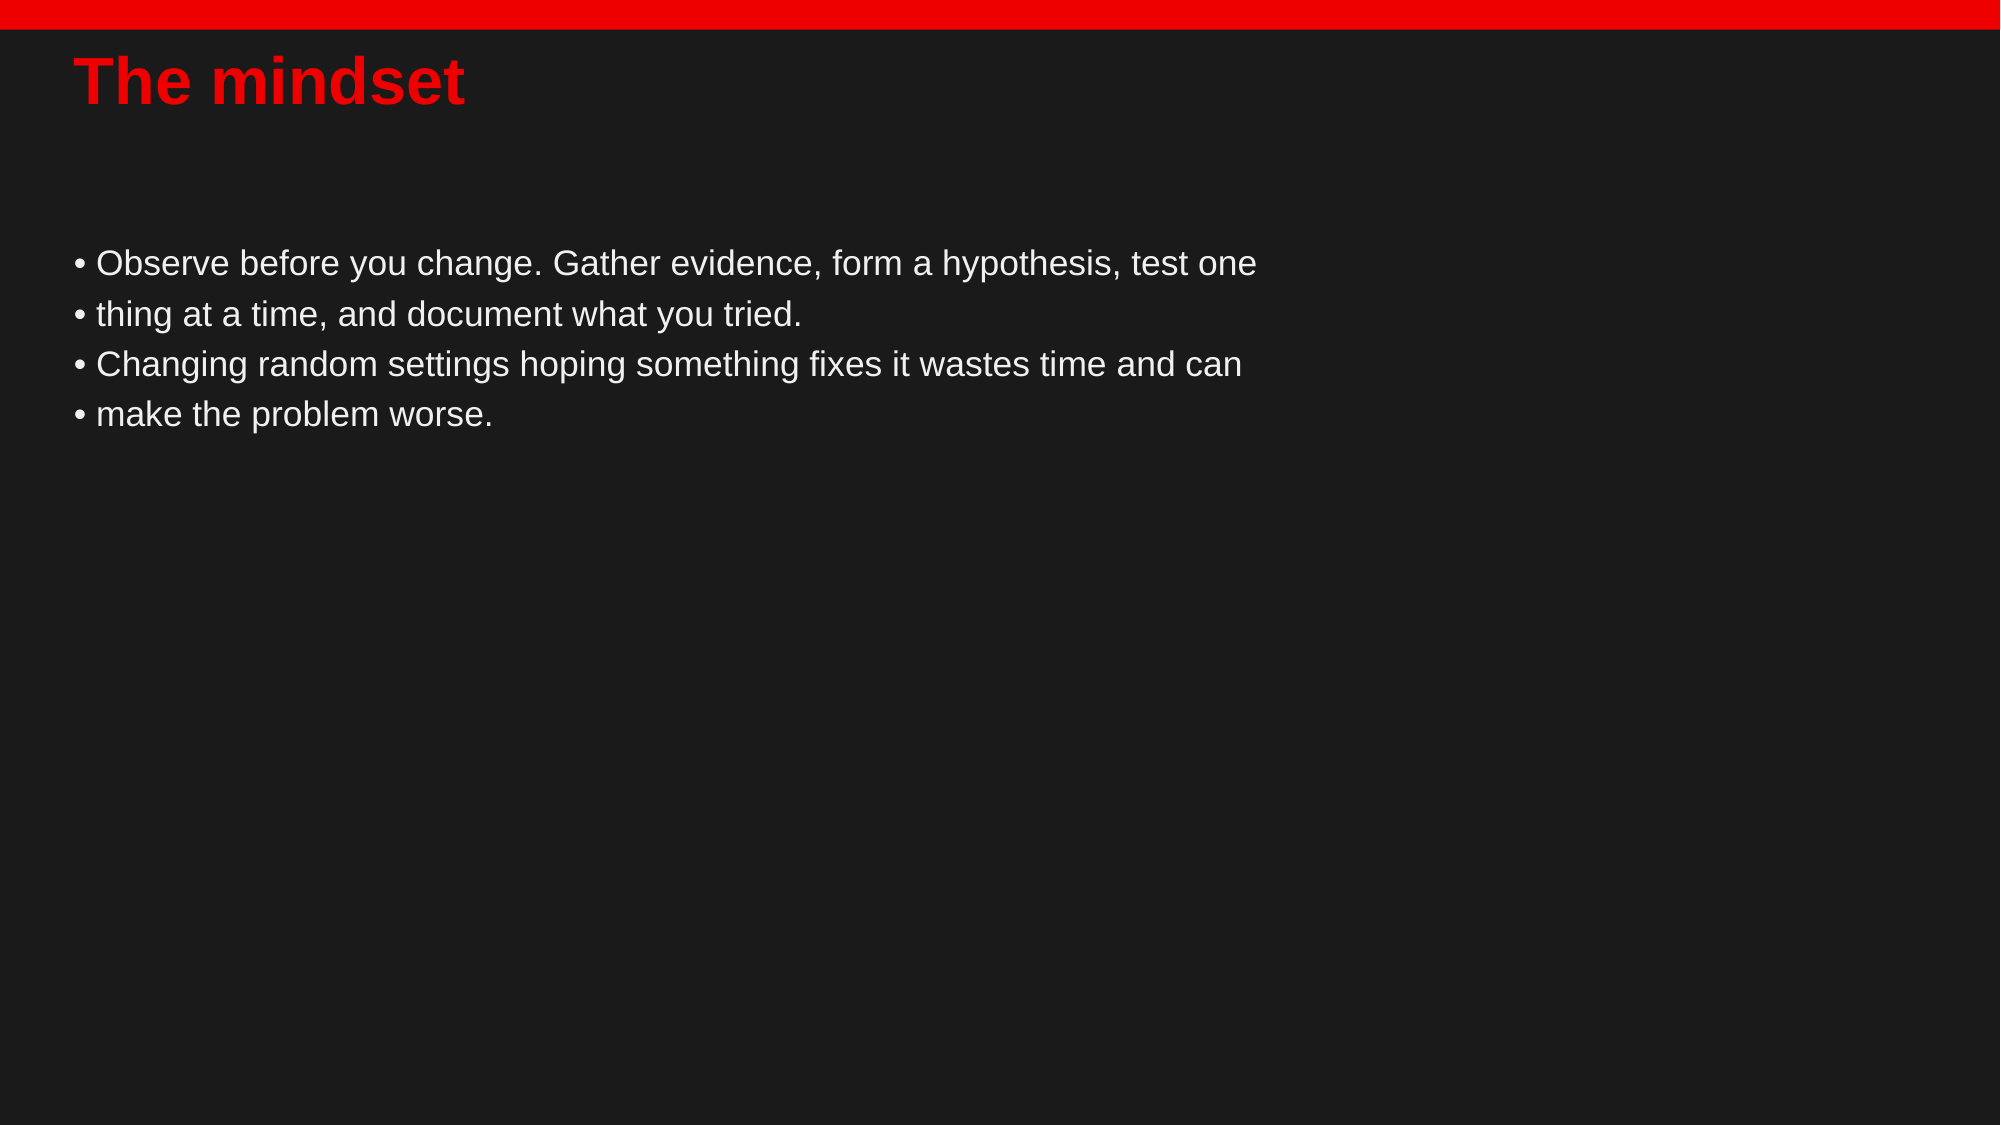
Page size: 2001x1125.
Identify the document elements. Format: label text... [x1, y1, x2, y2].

text_box • Observe before you change. Gather evidence, form a hypothesis, test one • thing at a time, and document what you tried. • Changing random settings hoping something fixes it wastes time and can • make the problem worse. [59, 236, 1942, 1037]
text_box [0, 0, 2001, 30]
text_box The mindset [59, 36, 1942, 208]
